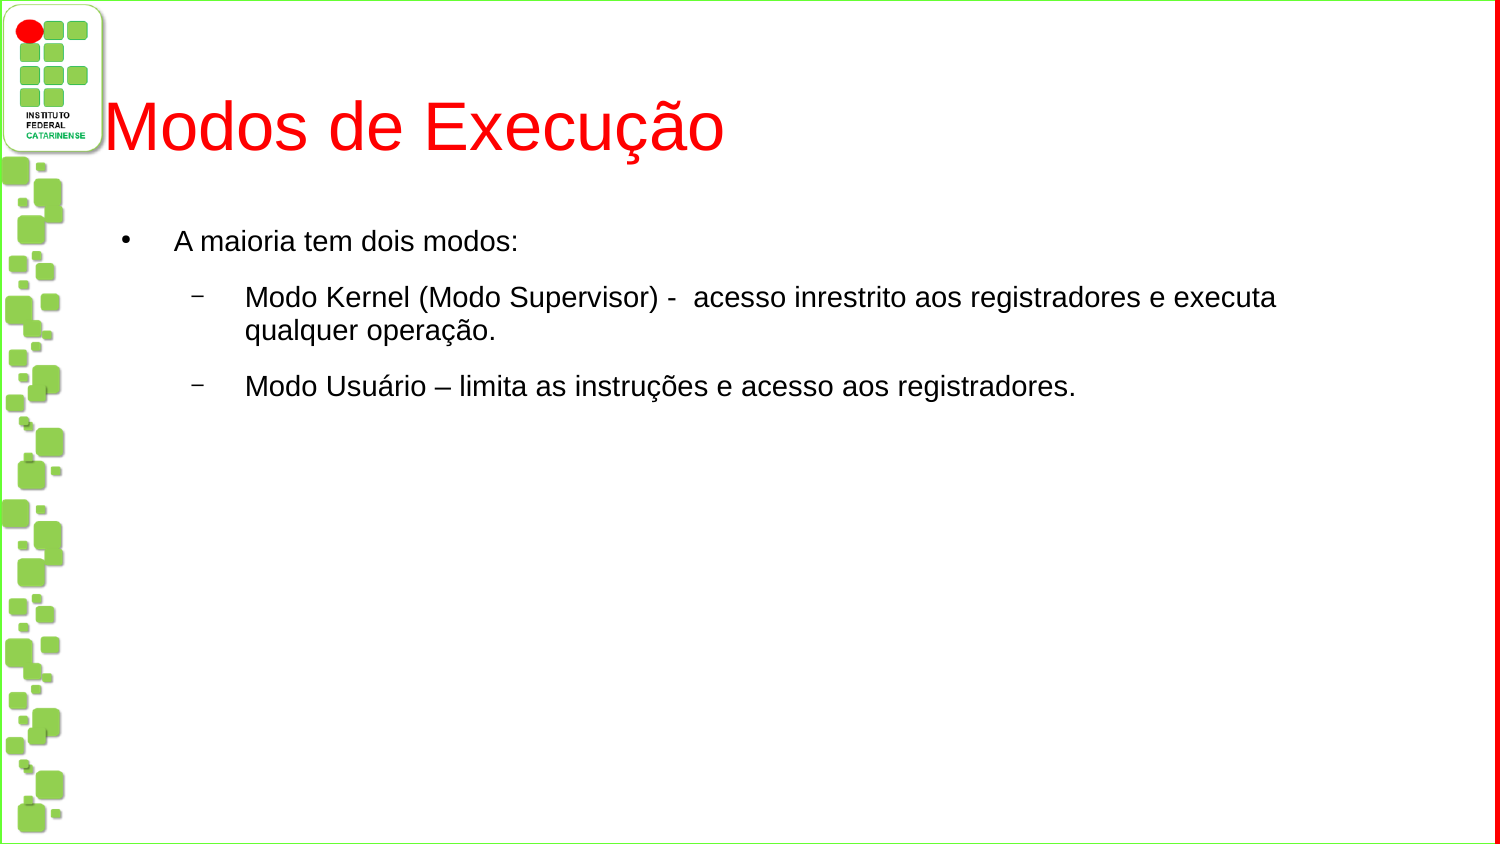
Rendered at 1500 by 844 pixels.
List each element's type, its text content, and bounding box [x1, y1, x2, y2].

title Modos de Execução [103, 44, 1397, 208]
picture [0, 0, 1500, 844]
list A maioria tem dois modos: Modo Kernel (Modo Supervisor) - acesso inrestrito aos registradores e executa qualquer operação. Modo Usuário – limita as instruções e acesso aos registradores. [103, 224, 1397, 760]
